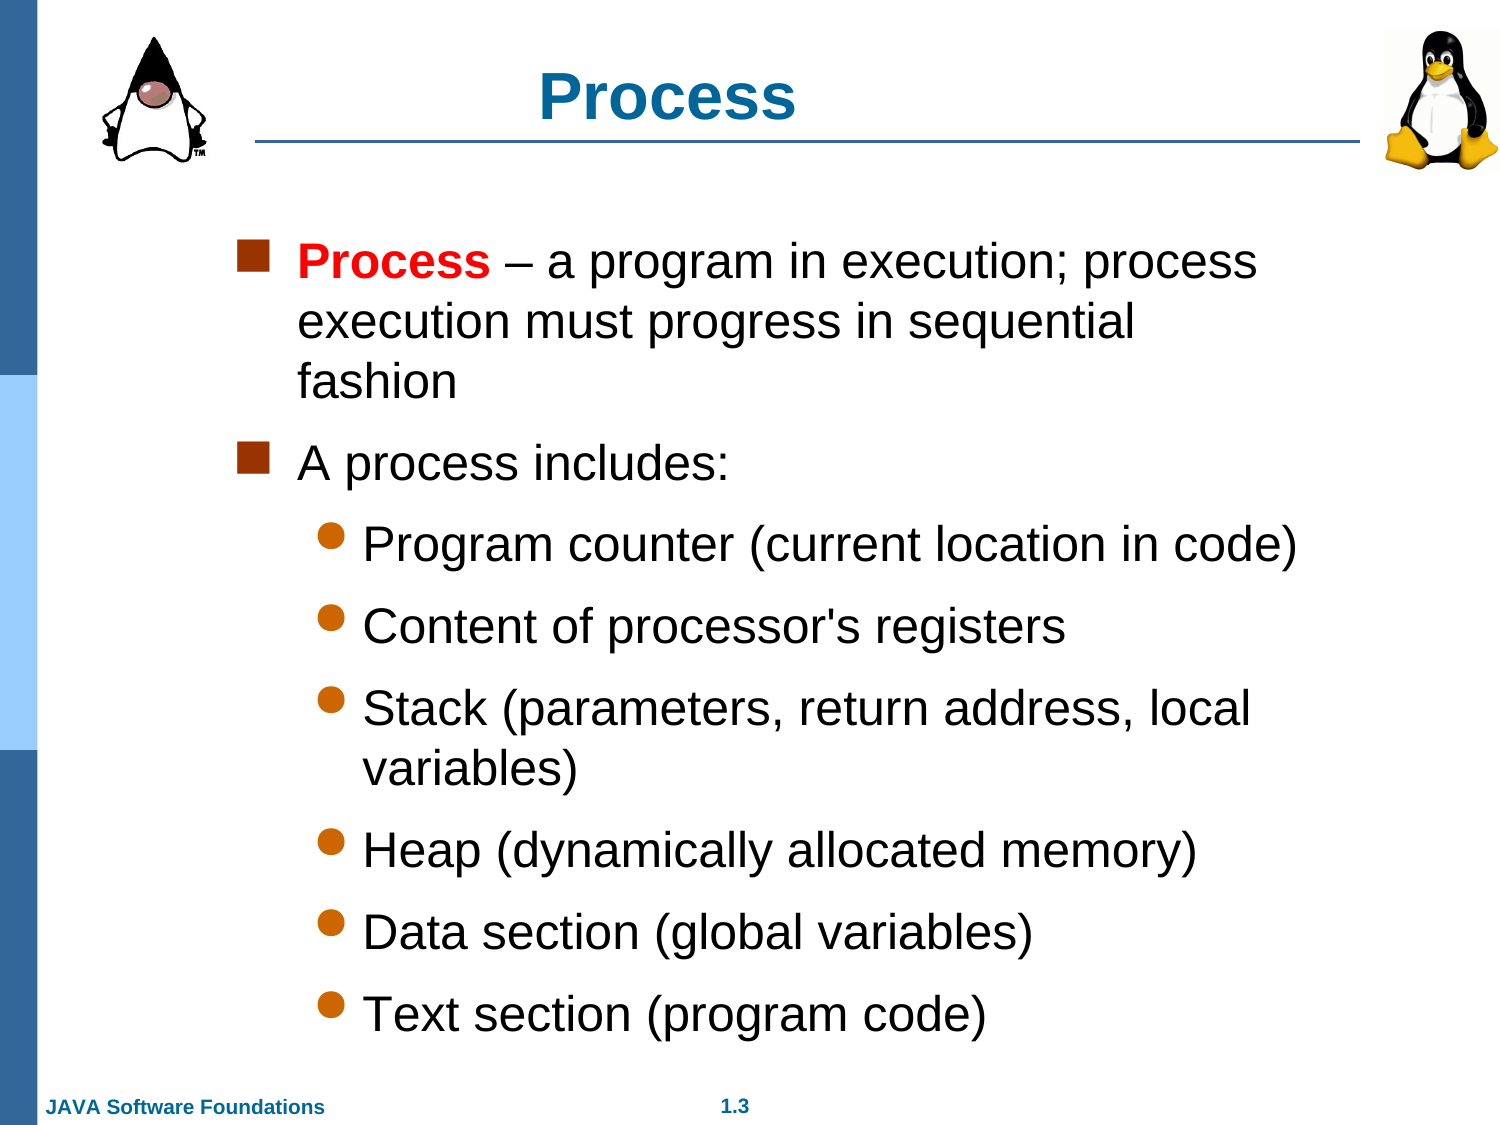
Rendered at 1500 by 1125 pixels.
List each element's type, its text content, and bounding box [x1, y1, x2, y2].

picture [54, 0, 255, 200]
picture [1383, 28, 1500, 173]
title Process [74, 44, 1261, 141]
list Process – a program in execution; process execution must progress in sequential fashion A process includes: Program counter (current location in code) Content of processor's registers Stack (parameters, return address, local variables) Heap (dynamically allocated memory) Data section (global variables) Text section (program code) [226, 220, 1317, 988]
